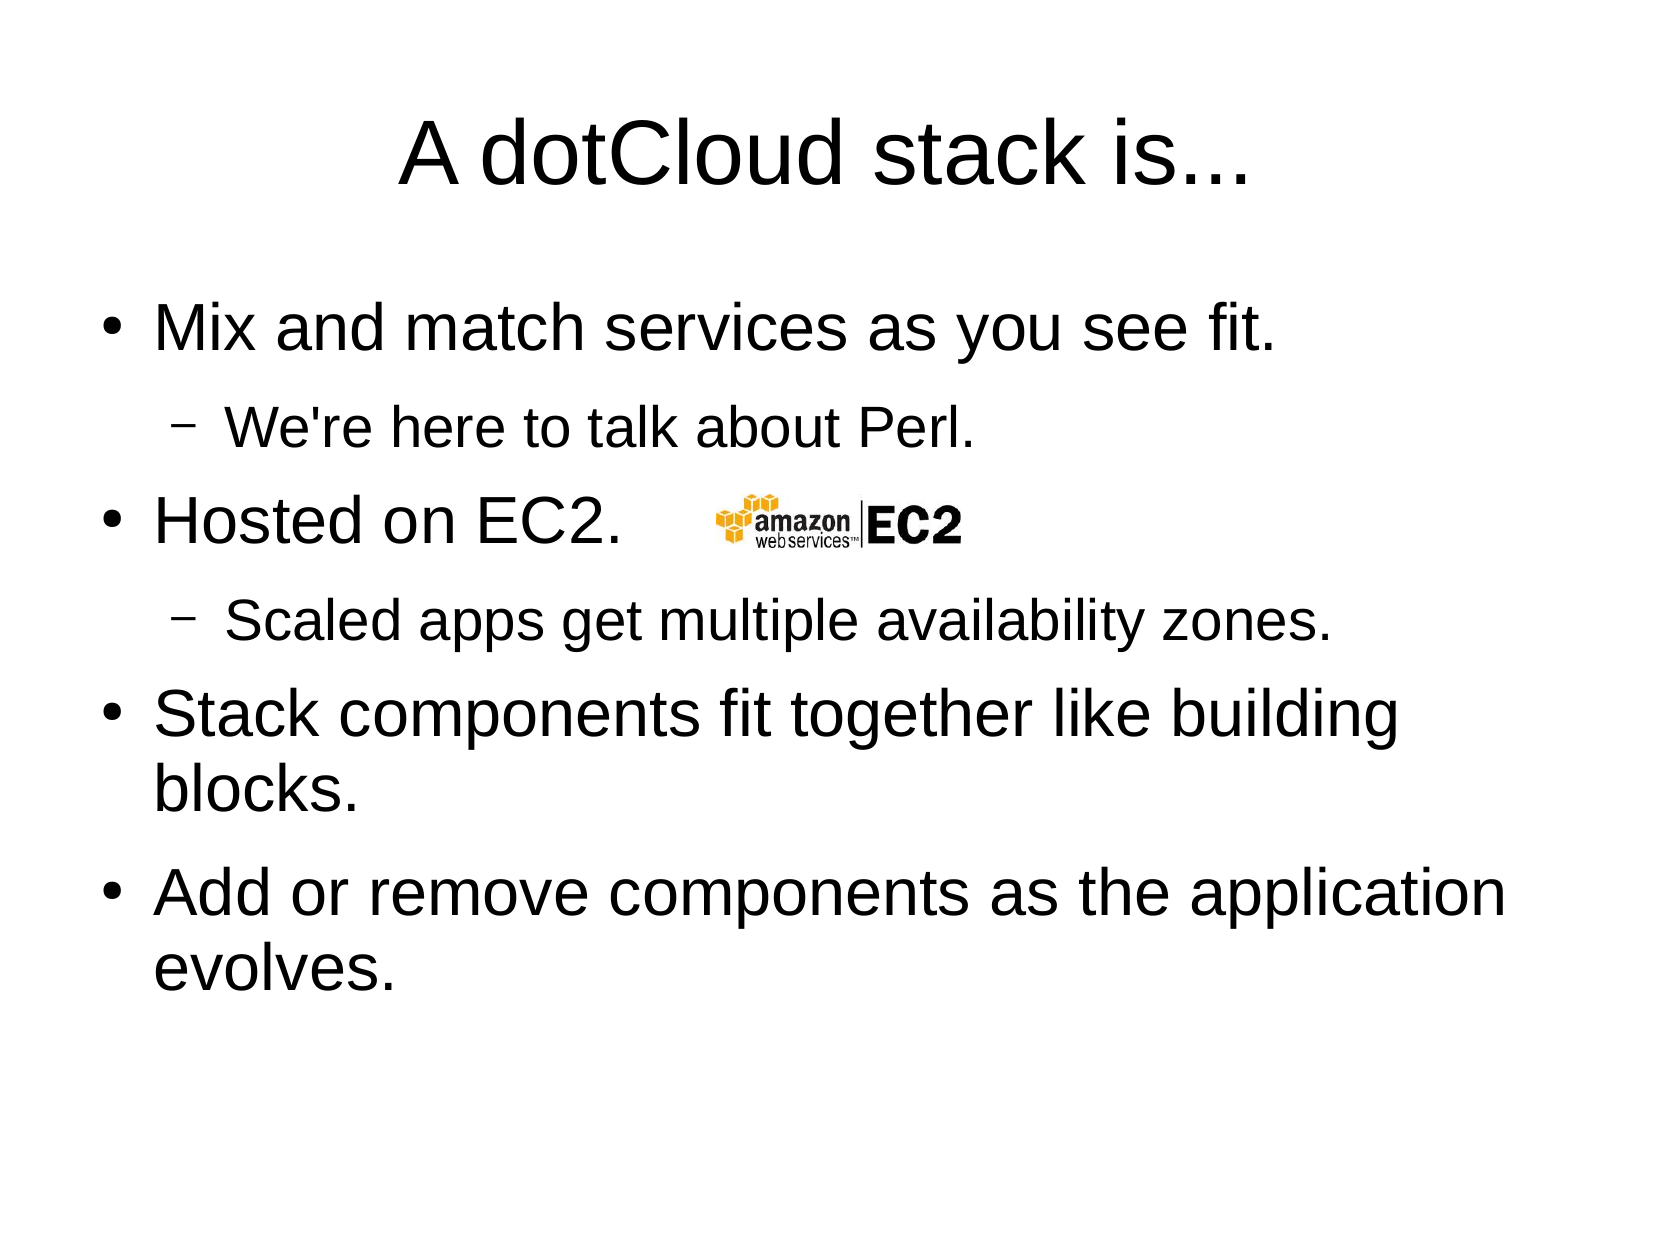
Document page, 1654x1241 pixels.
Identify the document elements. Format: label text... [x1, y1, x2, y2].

picture [716, 494, 961, 548]
list Mix and match services as you see fit. We're here to talk about Perl. Hosted on EC2. Scaled apps get multiple availability zones. Stack components fit together like building blocks. Add or remove components as the application evolves. [82, 290, 1538, 1010]
title A dotCloud stack is... [82, 49, 1571, 257]
